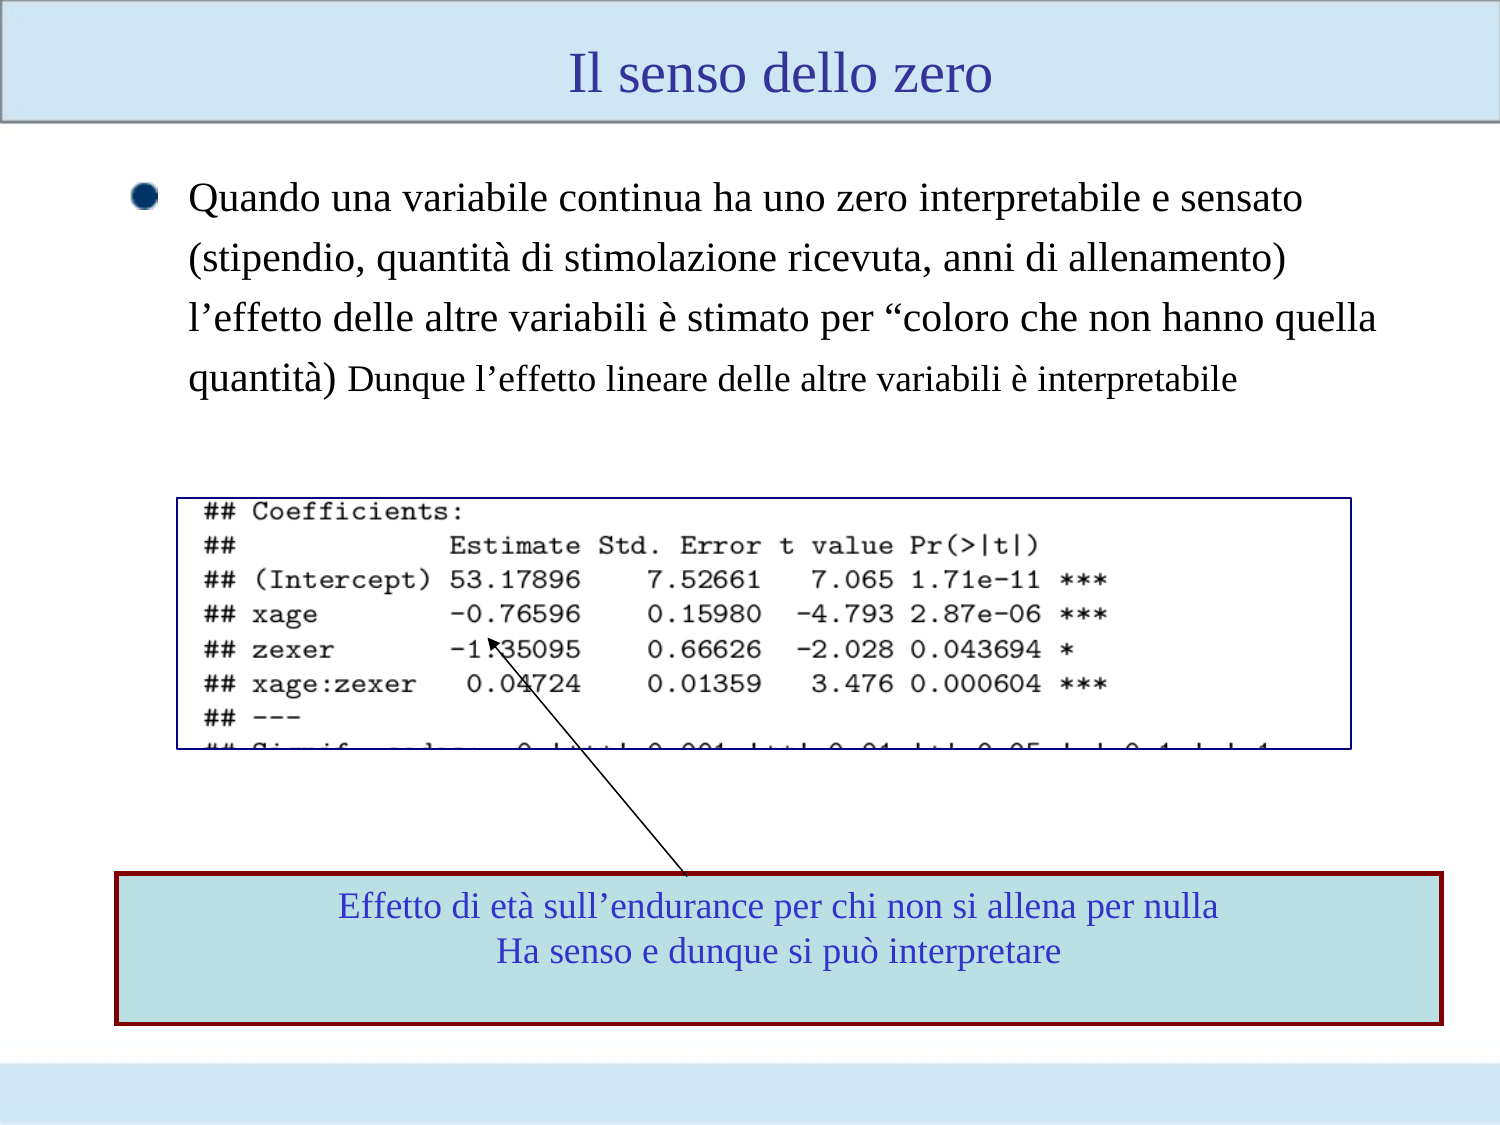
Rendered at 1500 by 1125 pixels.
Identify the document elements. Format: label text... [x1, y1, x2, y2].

picture [0, 0, 1500, 1125]
text_box Quando una variabile continua ha uno zero interpretabile e sensato (stipendio, quantità di stimolazione ricevuta, anni di allenamento) l’effetto delle altre variabili è stimato per “coloro che non hanno quella quantità) Dunque l’effetto lineare delle altre variabili è interpretabile [112, 152, 1413, 408]
text_box Effetto di età sull’endurance per chi non si allena per nulla Ha senso e dunque si può interpretare [116, 873, 1442, 1025]
title Il senso dello zero [249, 21, 1313, 117]
